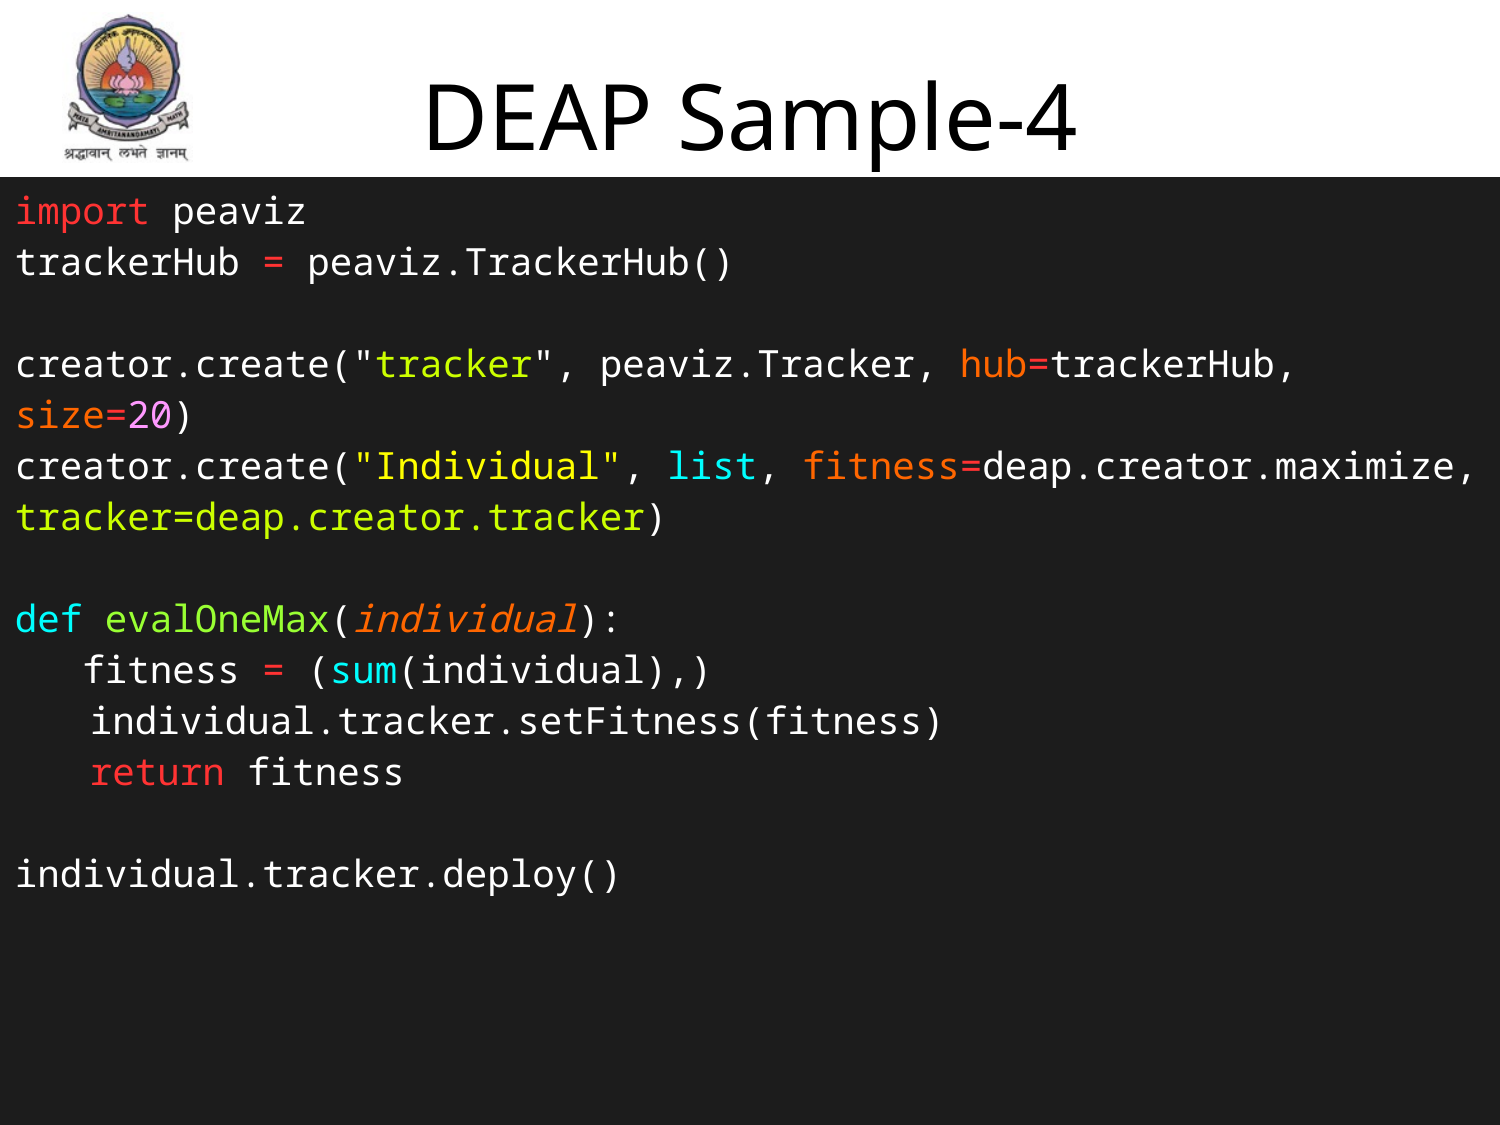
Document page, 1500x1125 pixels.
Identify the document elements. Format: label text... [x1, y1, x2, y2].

text_box import peaviz trackerHub = peaviz.TrackerHub() creator.create("tracker", peaviz.Tracker, hub=trackerHub, size=20) creator.create("Individual", list, fitness=deap.creator.maximize, tracker=deap.creator.tracker) def evalOneMax(individual): fitness = (sum(individual),) individual.tracker.setFitness(fitness) return fitness individual.tracker.deploy() [0, 177, 1500, 1125]
picture [62, 12, 193, 163]
title DEAP Sample-4 [75, 21, 1425, 177]
